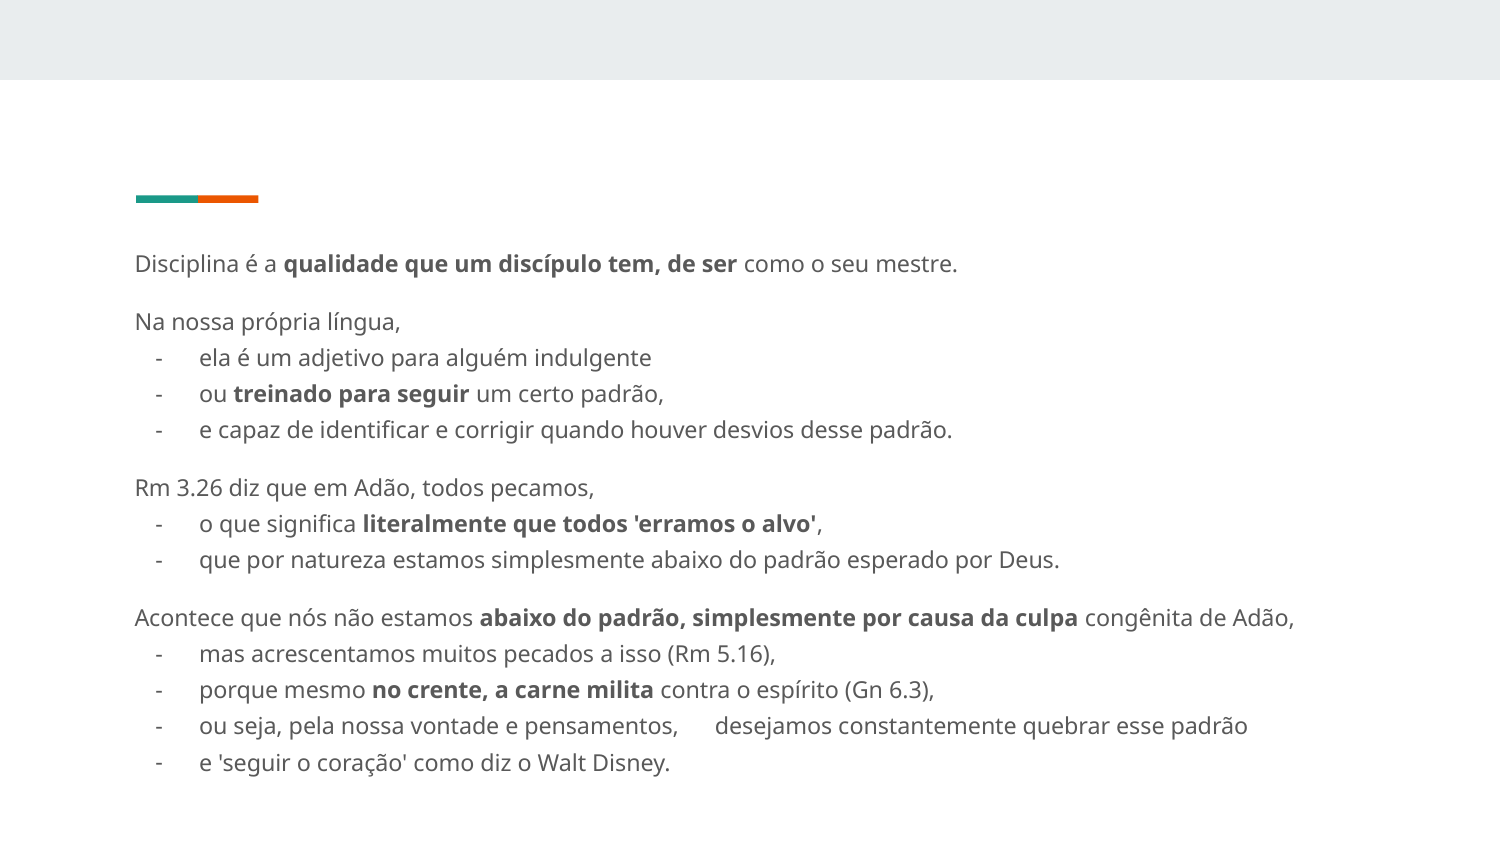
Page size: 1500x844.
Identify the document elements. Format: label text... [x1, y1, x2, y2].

list Disciplina é a qualidade que um discípulo tem, de ser como o seu mestre. Na nossa própria língua, ela é um adjetivo para alguém indulgente ou treinado para seguir um certo padrão, e capaz de identificar e corrigir quando houver desvios desse padrão. Rm 3.26 diz que em Adão, todos pecamos, o que significa literalmente que todos 'erramos o alvo', que por natureza estamos simplesmente abaixo do padrão esperado por Deus. Acontece que nós não estamos abaixo do padrão, simplesmente por causa da culpa congênita de Adão, mas acrescentamos muitos pecados a isso (Rm 5.16), porque mesmo no crente, a carne milita contra o espírito (Gn 6.3), ou seja, pela nossa vontade e pensamentos, desejamos constantemente quebrar esse padrão e 'seguir o coração' como diz o Walt Disney. [119, 228, 1448, 799]
